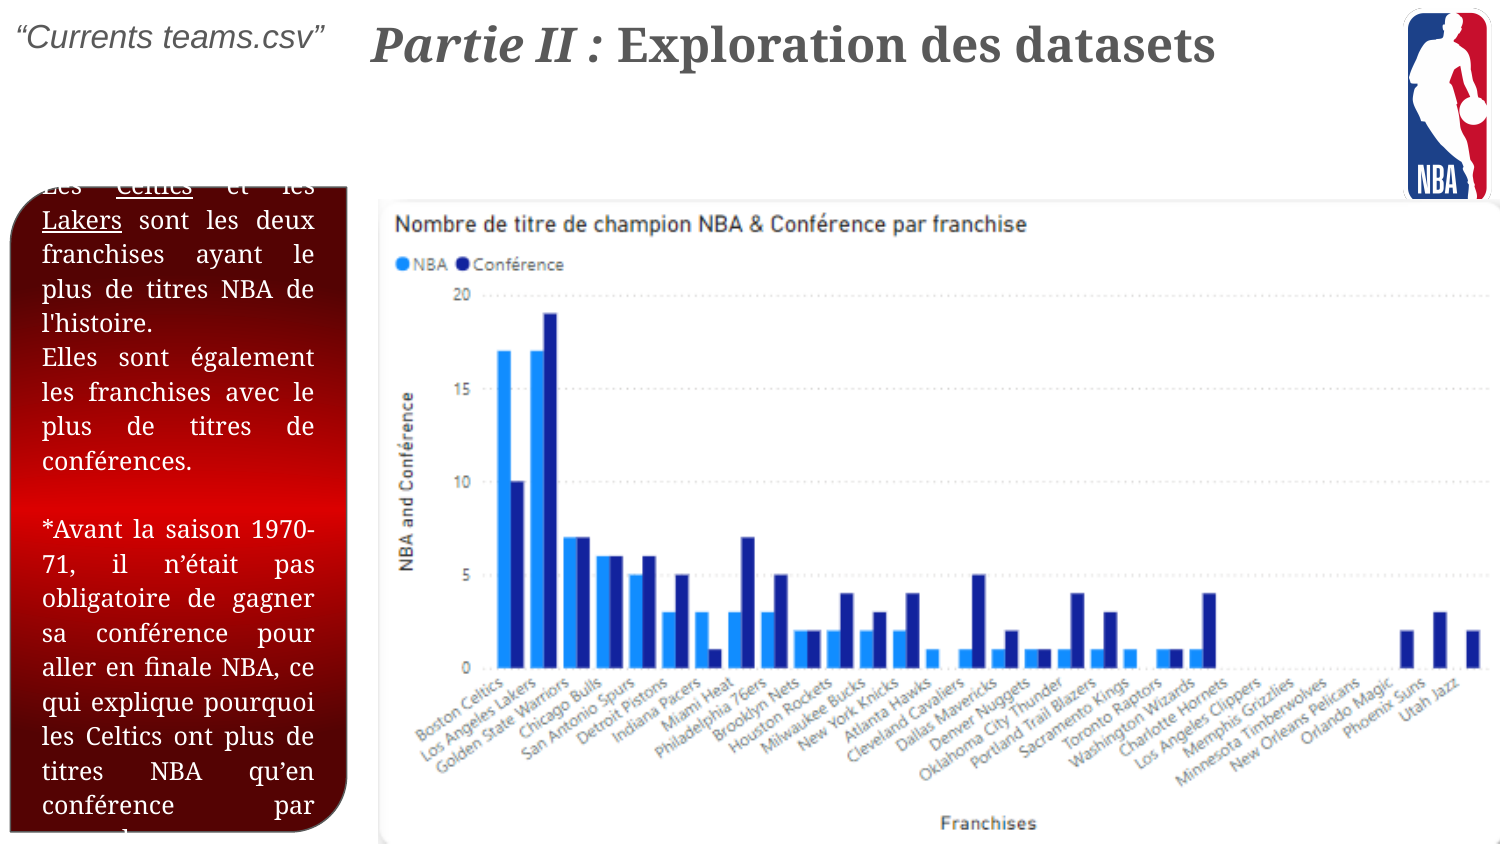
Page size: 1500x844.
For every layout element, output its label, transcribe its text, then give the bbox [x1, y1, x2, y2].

text_box Partie II : Exploration des datasets [356, 0, 1281, 88]
picture [378, 0, 1500, 844]
text_box “Currents teams.csv” [0, 0, 389, 70]
text_box Les Celtics et les Lakers sont les deux franchises ayant le plus de titres NBA de l'histoire. Elles sont également les franchises avec le plus de titres de conférences. *Avant la saison 1970-71, il n’était pas obligatoire de gagner sa conférence pour aller en finale NBA, ce qui explique pourquoi les Celtics ont plus de titres NBA qu’en conférence par exemple. [10, 187, 347, 832]
